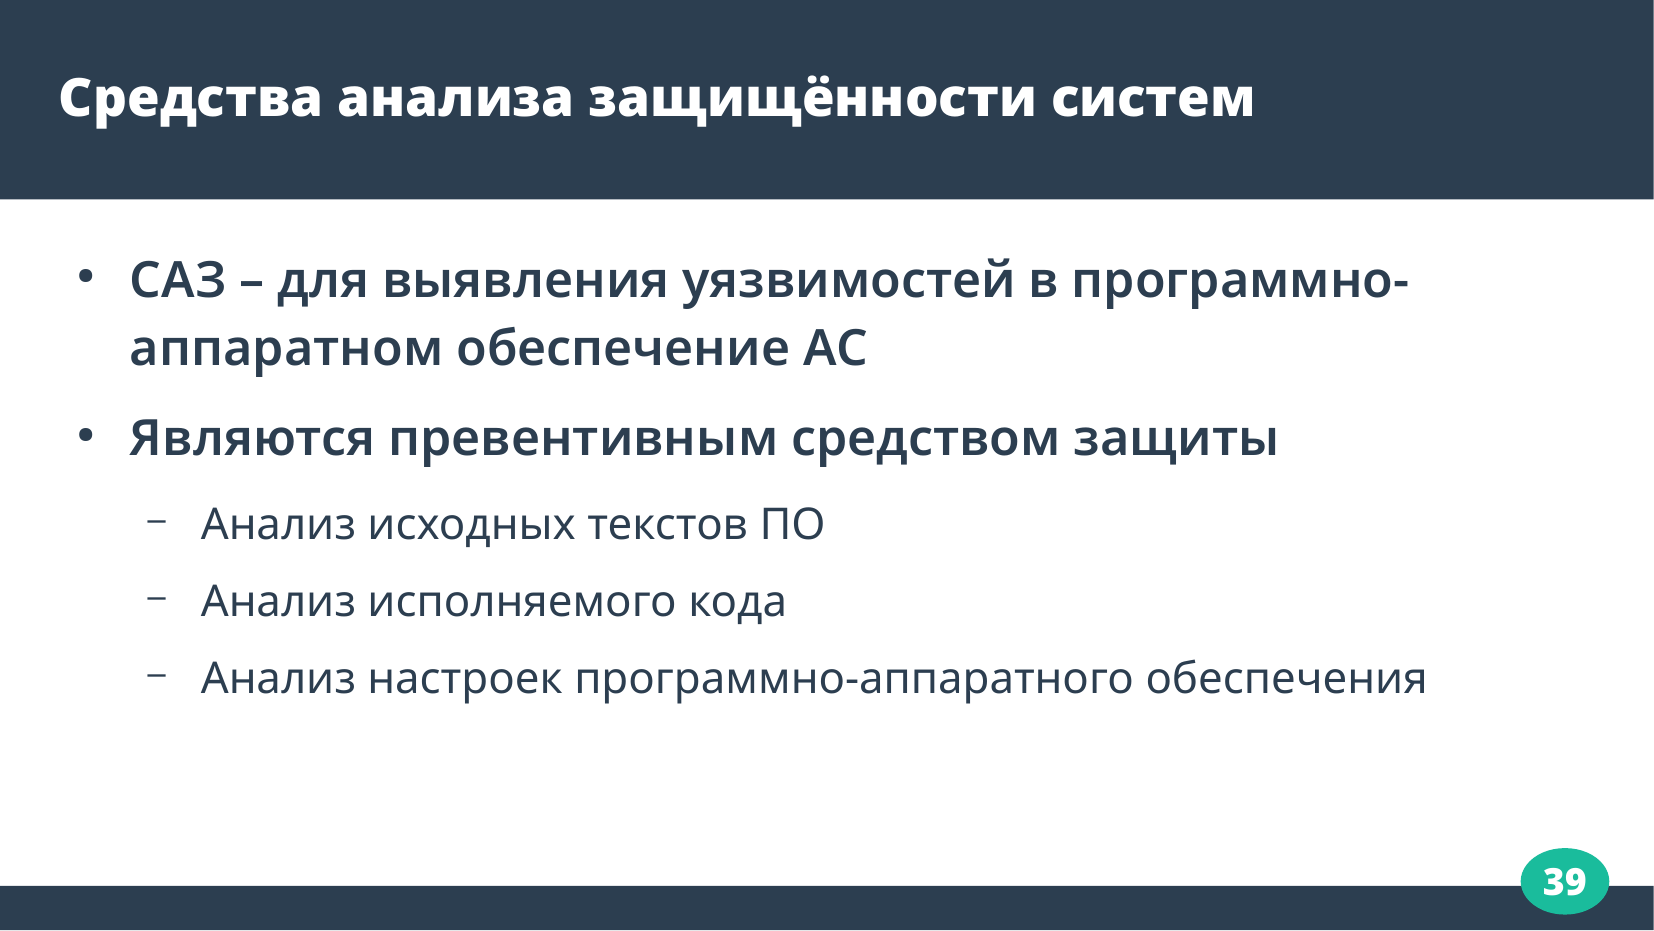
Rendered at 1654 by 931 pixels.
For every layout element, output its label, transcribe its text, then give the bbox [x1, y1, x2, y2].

list САЗ – для выявления уязвимостей в программно-аппаратном обеспечение АС Являются превентивным средством защиты Анализ исходных текстов ПО Анализ исполняемого кода Анализ настроек программно-аппаратного обеспечения [59, 243, 1595, 864]
title Средства анализа защищённости систем [59, 37, 1595, 155]
